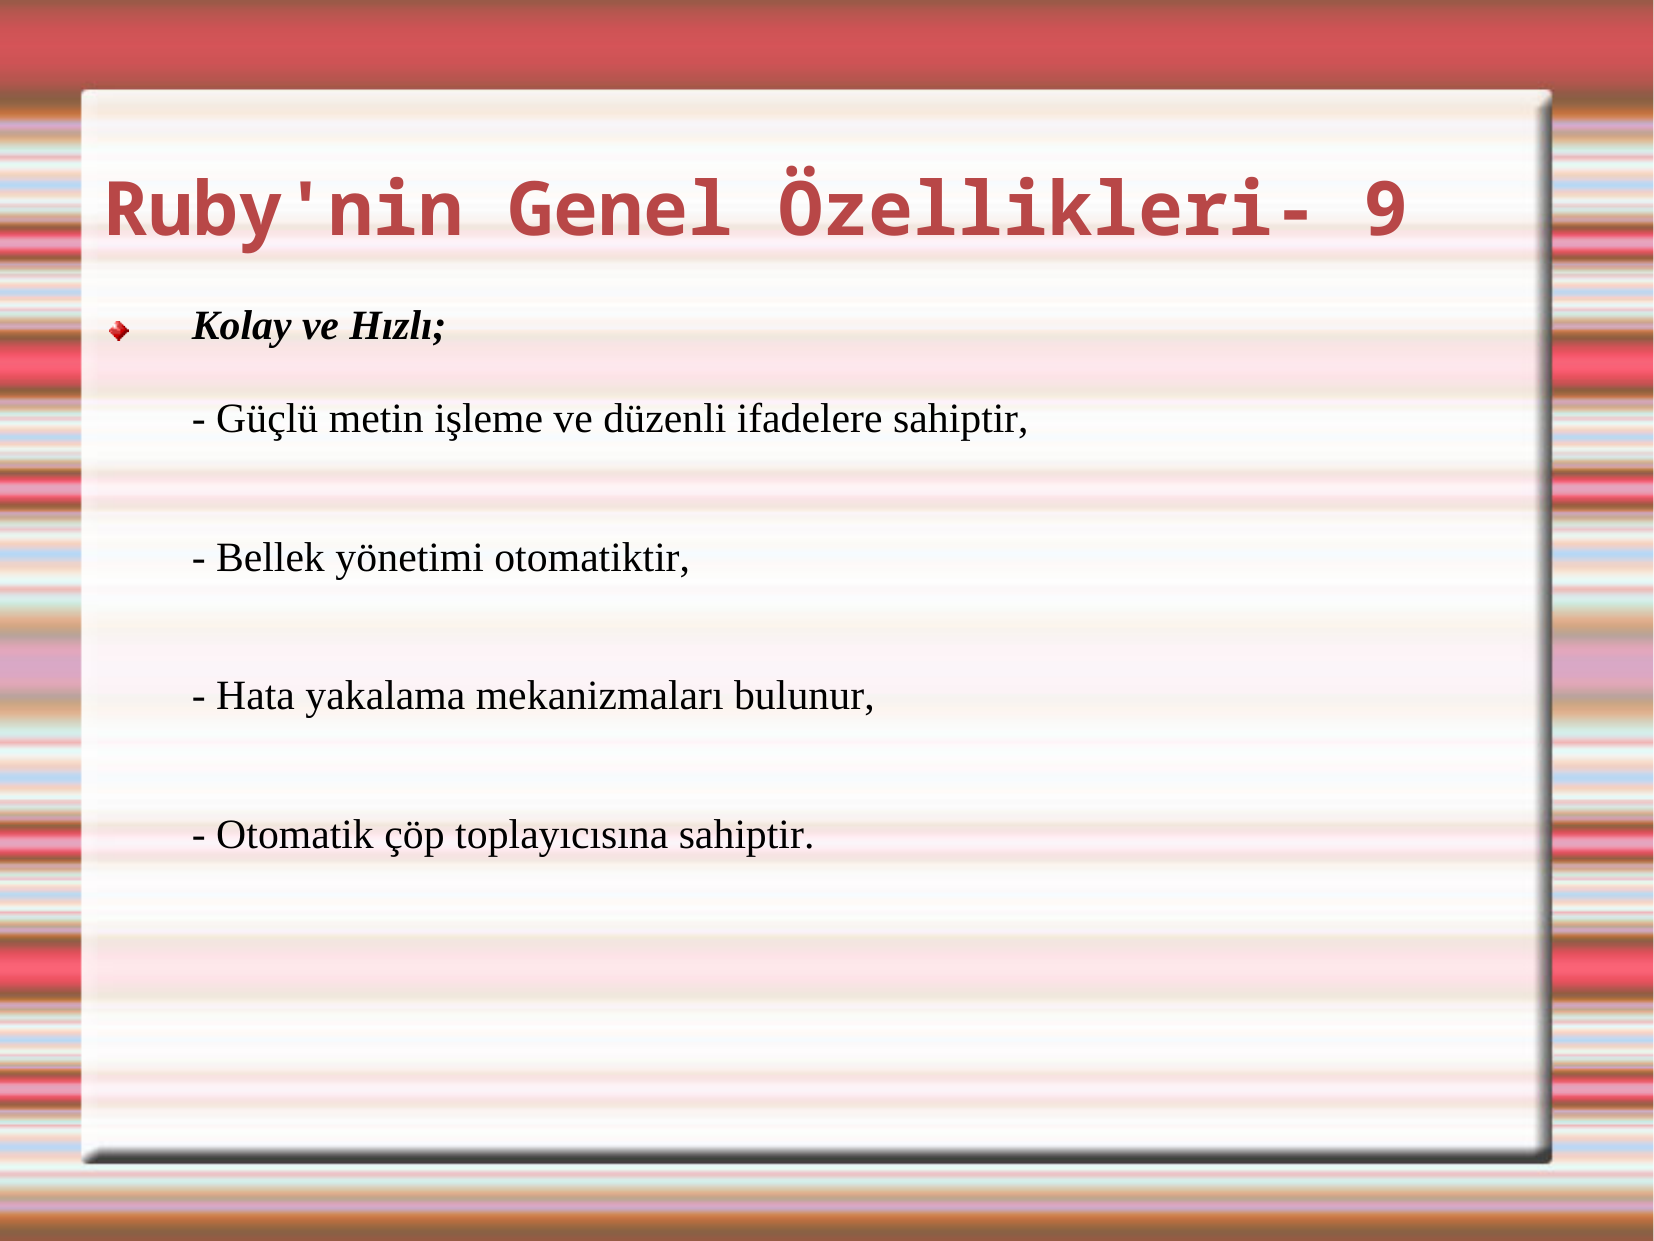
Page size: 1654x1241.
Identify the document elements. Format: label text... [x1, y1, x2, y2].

text_box Ruby'nin Genel Özellikleri- 9 [88, 147, 1536, 249]
text_box [206, 324, 443, 401]
text_box Kolay ve Hızlı; - Güçlü metin işleme ve düzenli ifadelere sahiptir, - Bellek yönetimi otomatiktir, - Hata yakalama mekanizmaları bulunur, - Otomatik çöp toplayıcısına sahiptir. [177, 295, 1477, 958]
picture [0, 0, 1654, 1241]
